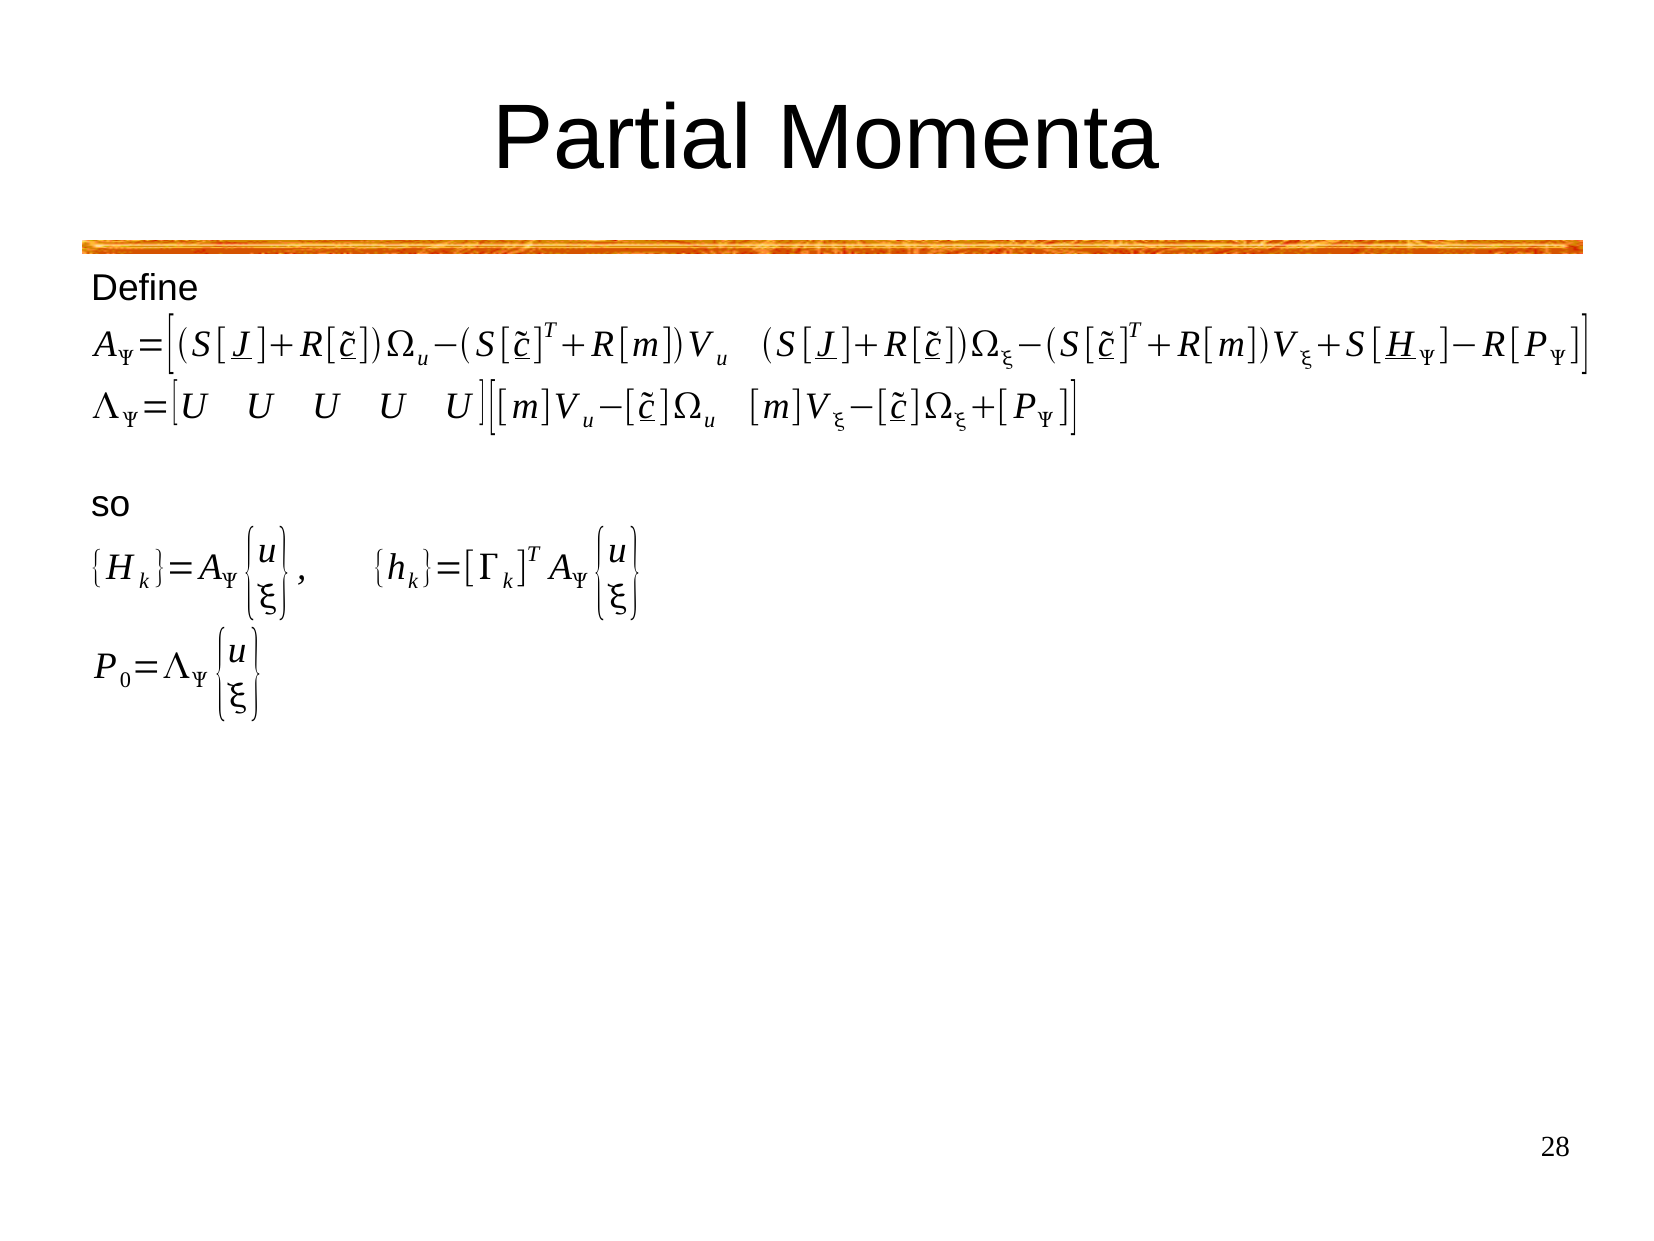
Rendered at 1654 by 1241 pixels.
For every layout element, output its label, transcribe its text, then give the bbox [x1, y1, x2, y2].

title Partial Momenta [82, 56, 1571, 218]
chart [85, 267, 1596, 724]
picture [82, 240, 1583, 254]
